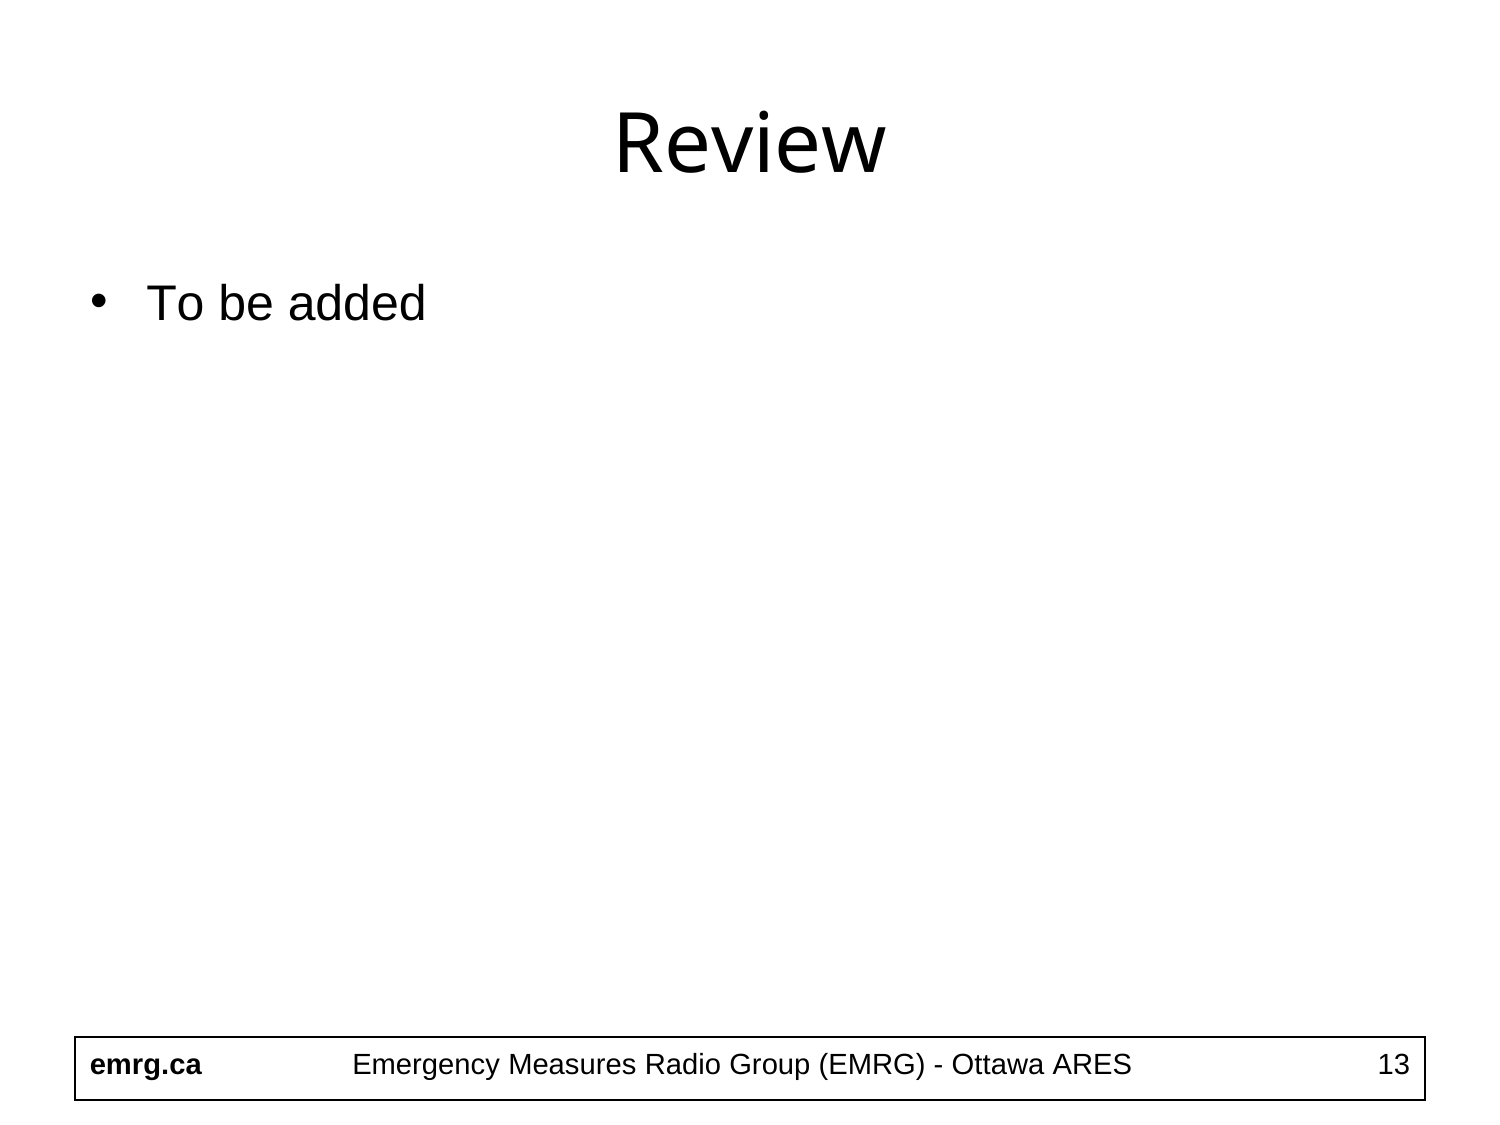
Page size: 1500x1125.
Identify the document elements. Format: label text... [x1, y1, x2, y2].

text_box Emergency Measures Radio Group (EMRG) - Ottawa ARES [247, 1037, 1238, 1103]
title Review [75, 45, 1426, 233]
list To be added [75, 262, 1426, 1005]
text_box <number> [1246, 1037, 1426, 1103]
